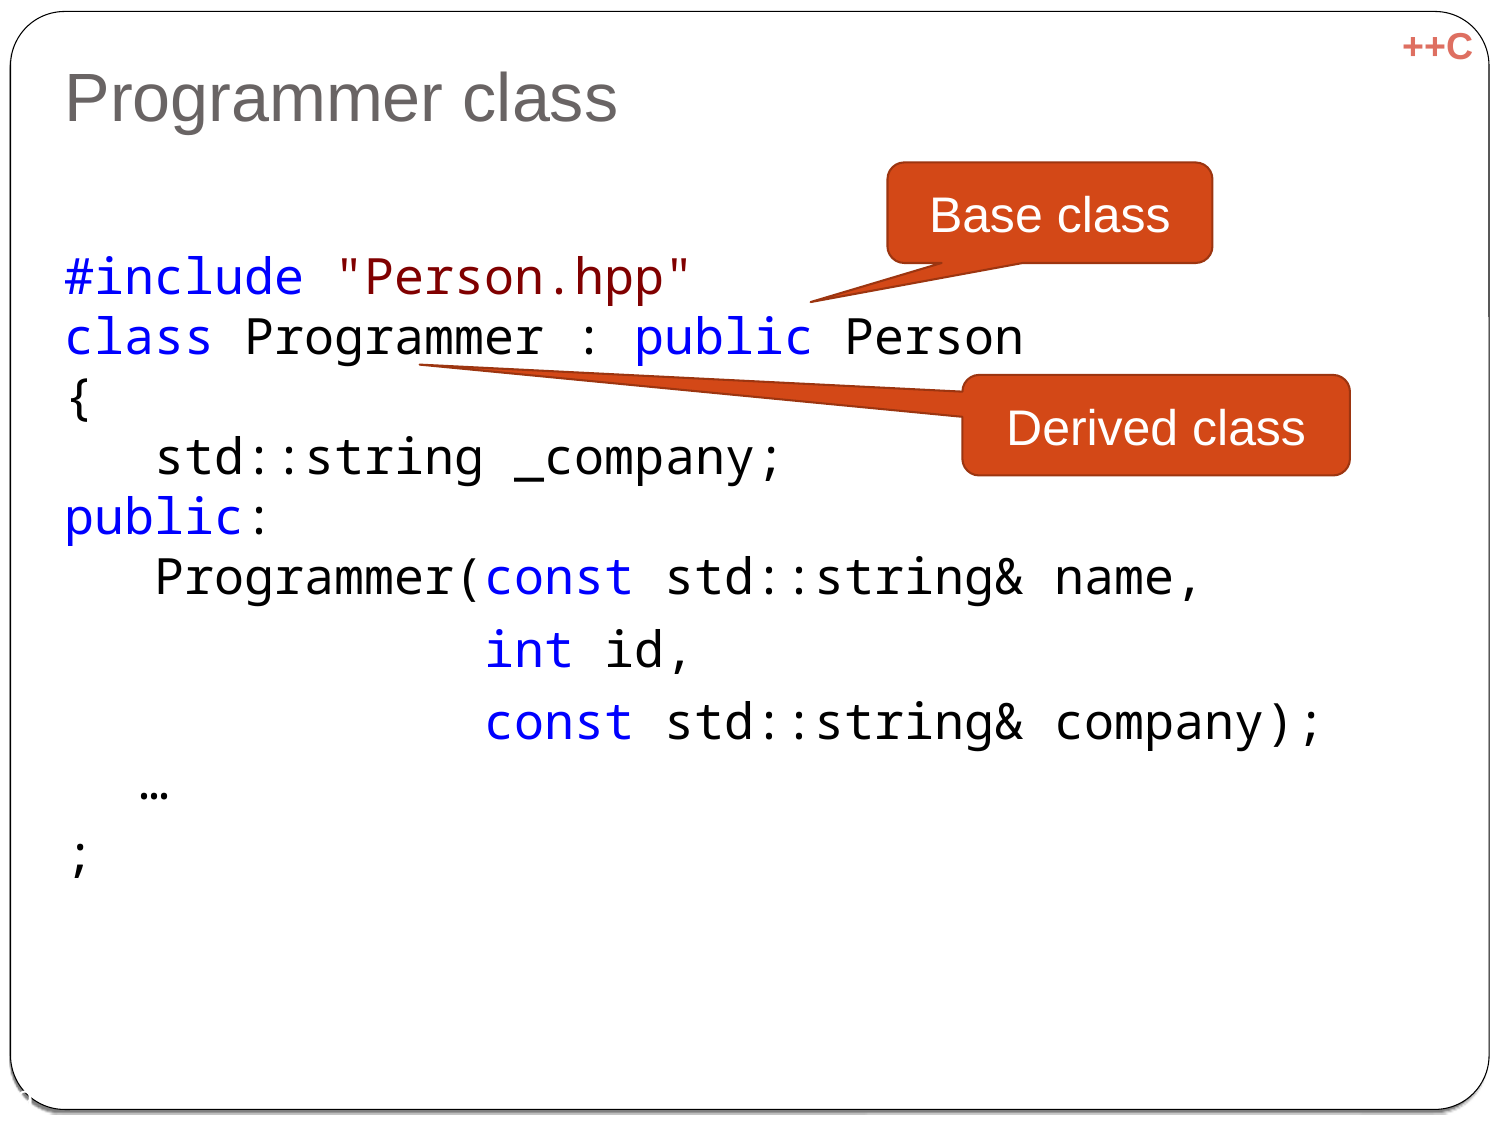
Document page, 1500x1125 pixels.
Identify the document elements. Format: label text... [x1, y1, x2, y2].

text_box Base class [810, 162, 1213, 303]
list #include "Person.hpp" class Programmer : public Person { std::string _company; public: Programmer(const std::string& name, int id, const std::string& company); … ; [50, 237, 1500, 1125]
title Programmer class [50, 45, 1450, 150]
slide_number <number> [0, 1074, 50, 1125]
text_box Derived class [419, 364, 1350, 476]
